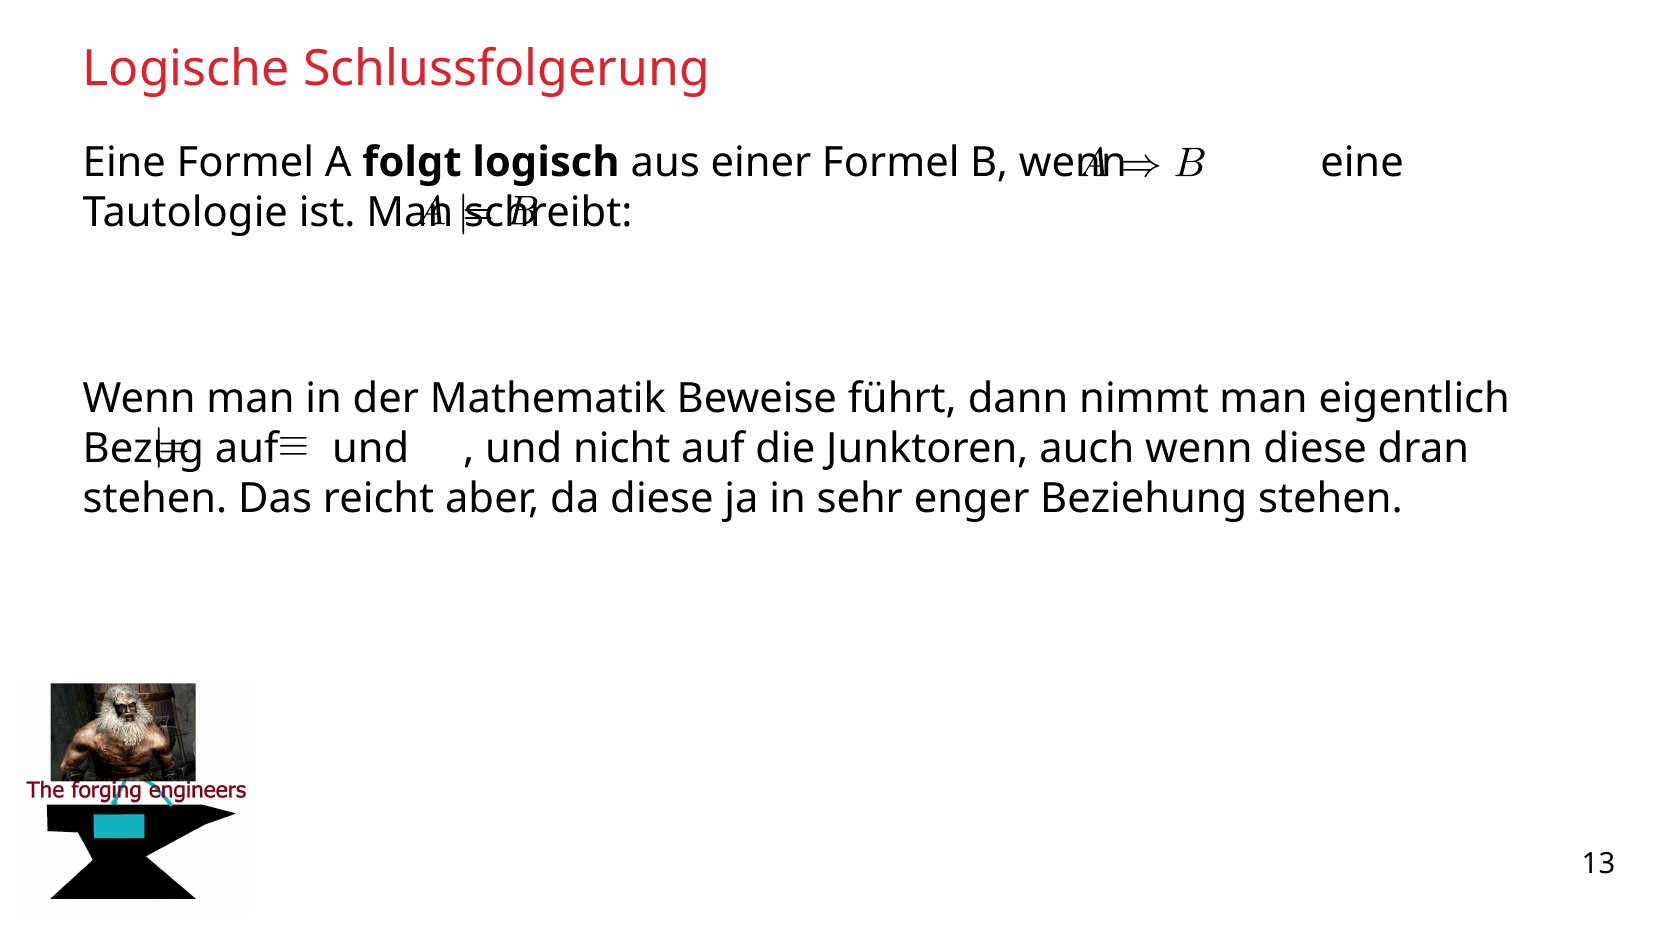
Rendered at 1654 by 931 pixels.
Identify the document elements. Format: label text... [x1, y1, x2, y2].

picture [151, 425, 189, 470]
picture [1077, 146, 1205, 178]
text_box Wenn man in der Mathematik Beweise führt, dann nimmt man eigentlich Bezug auf und , und nicht auf die Junktoren, auch wenn diese dran stehen. Das reicht aber, da diese ja in sehr enger Beziehung stehen. [82, 371, 1571, 485]
text_box Eine Formel A folgt logisch aus einer Formel B, wenn eine Tautologie ist. Man schreibt: [82, 134, 1571, 249]
picture [413, 191, 539, 237]
picture [277, 437, 308, 457]
picture [17, 679, 254, 916]
title Logische Schlussfolgerung [82, 37, 1571, 95]
